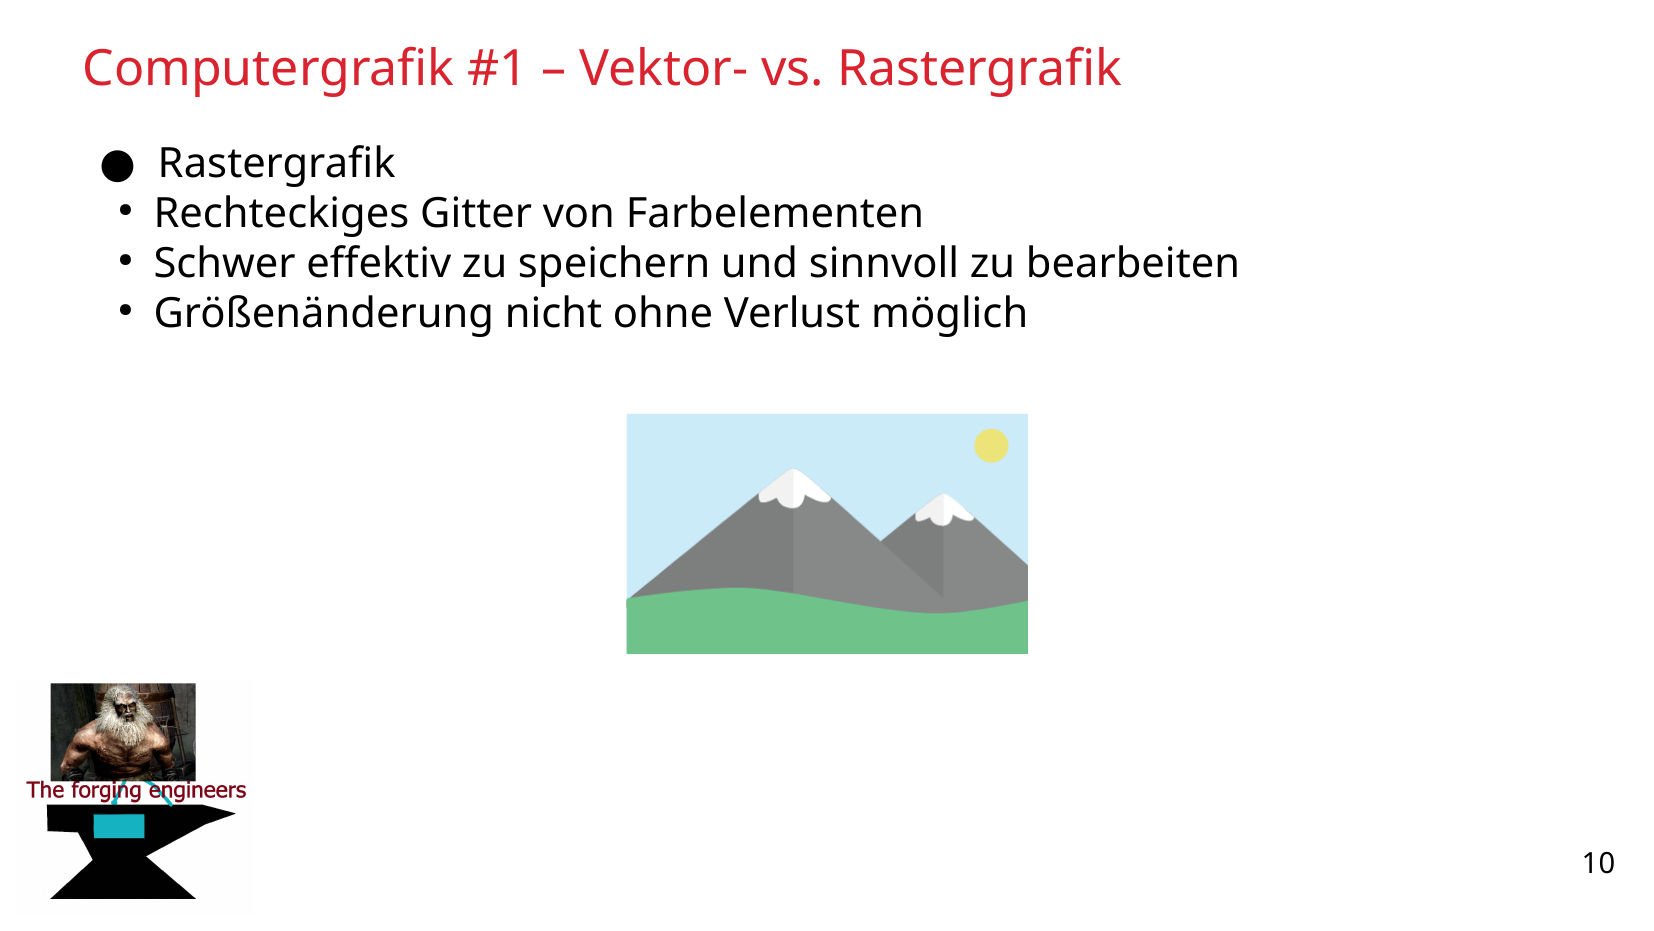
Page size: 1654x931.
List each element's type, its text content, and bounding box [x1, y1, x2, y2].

picture [626, 413, 1028, 654]
title Computergrafik #1 – Vektor- vs. Rastergrafik [82, 37, 1571, 95]
subtitle Rastergrafik Rechteckiges Gitter von Farbelementen Schwer effektiv zu speichern und sinnvoll zu bearbeiten Größenänderung nicht ohne Verlust möglich [82, 135, 1560, 343]
picture [17, 679, 254, 916]
